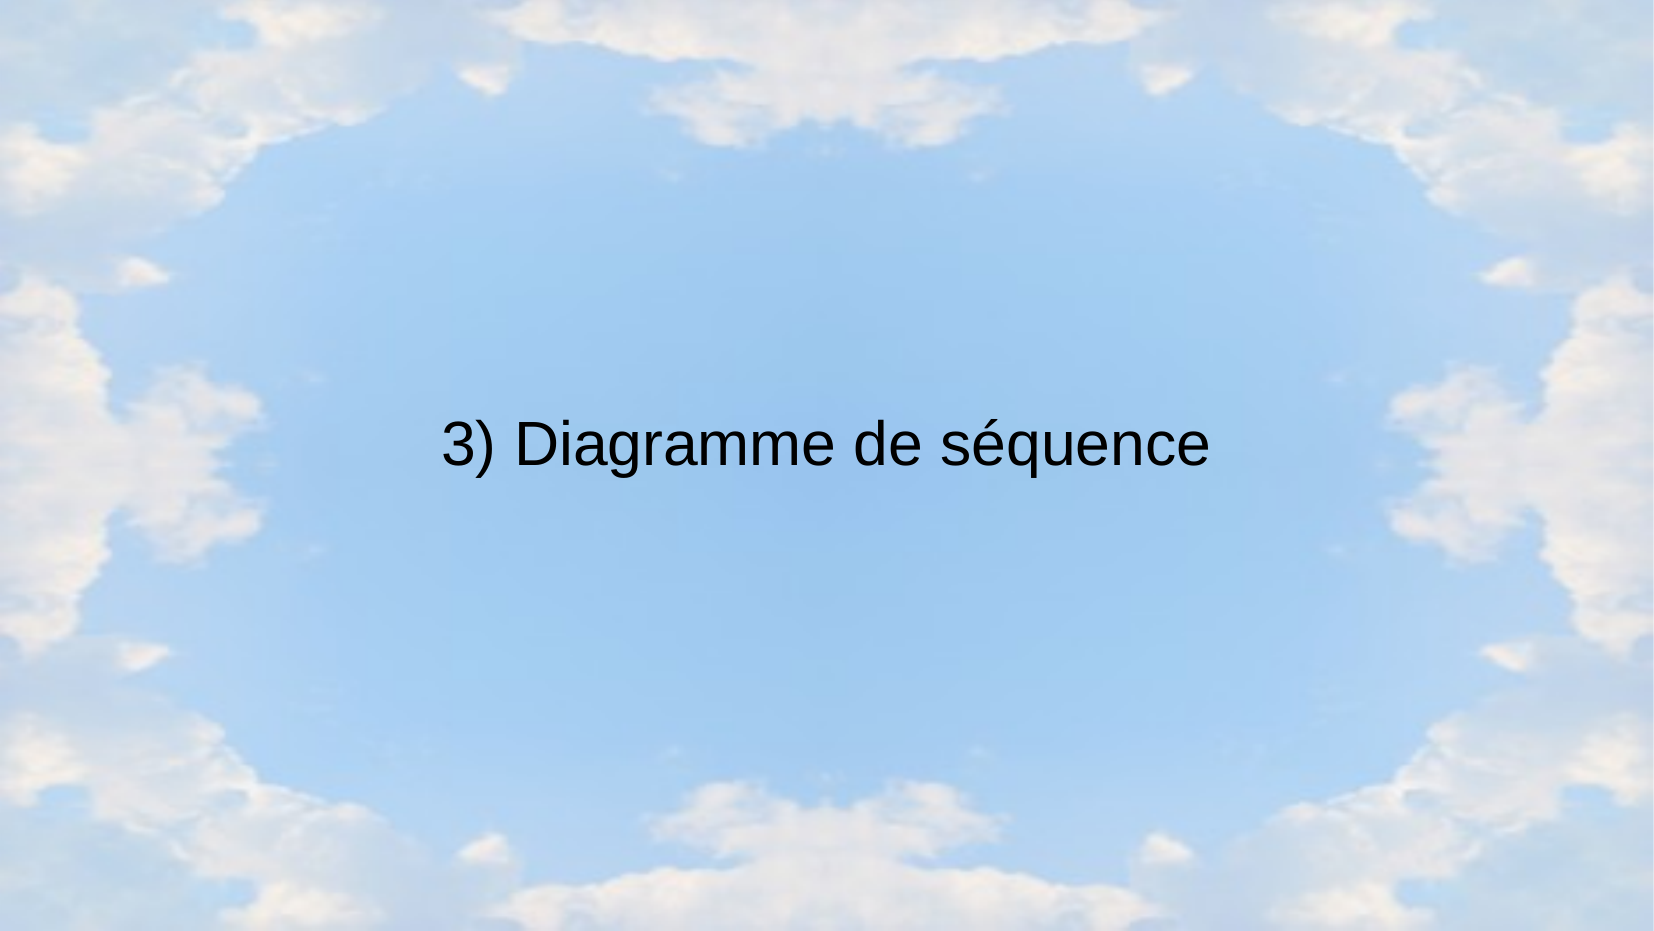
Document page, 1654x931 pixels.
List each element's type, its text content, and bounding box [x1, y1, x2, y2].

picture [0, 0, 1654, 931]
title 3) Diagramme de séquence [82, 366, 1571, 522]
